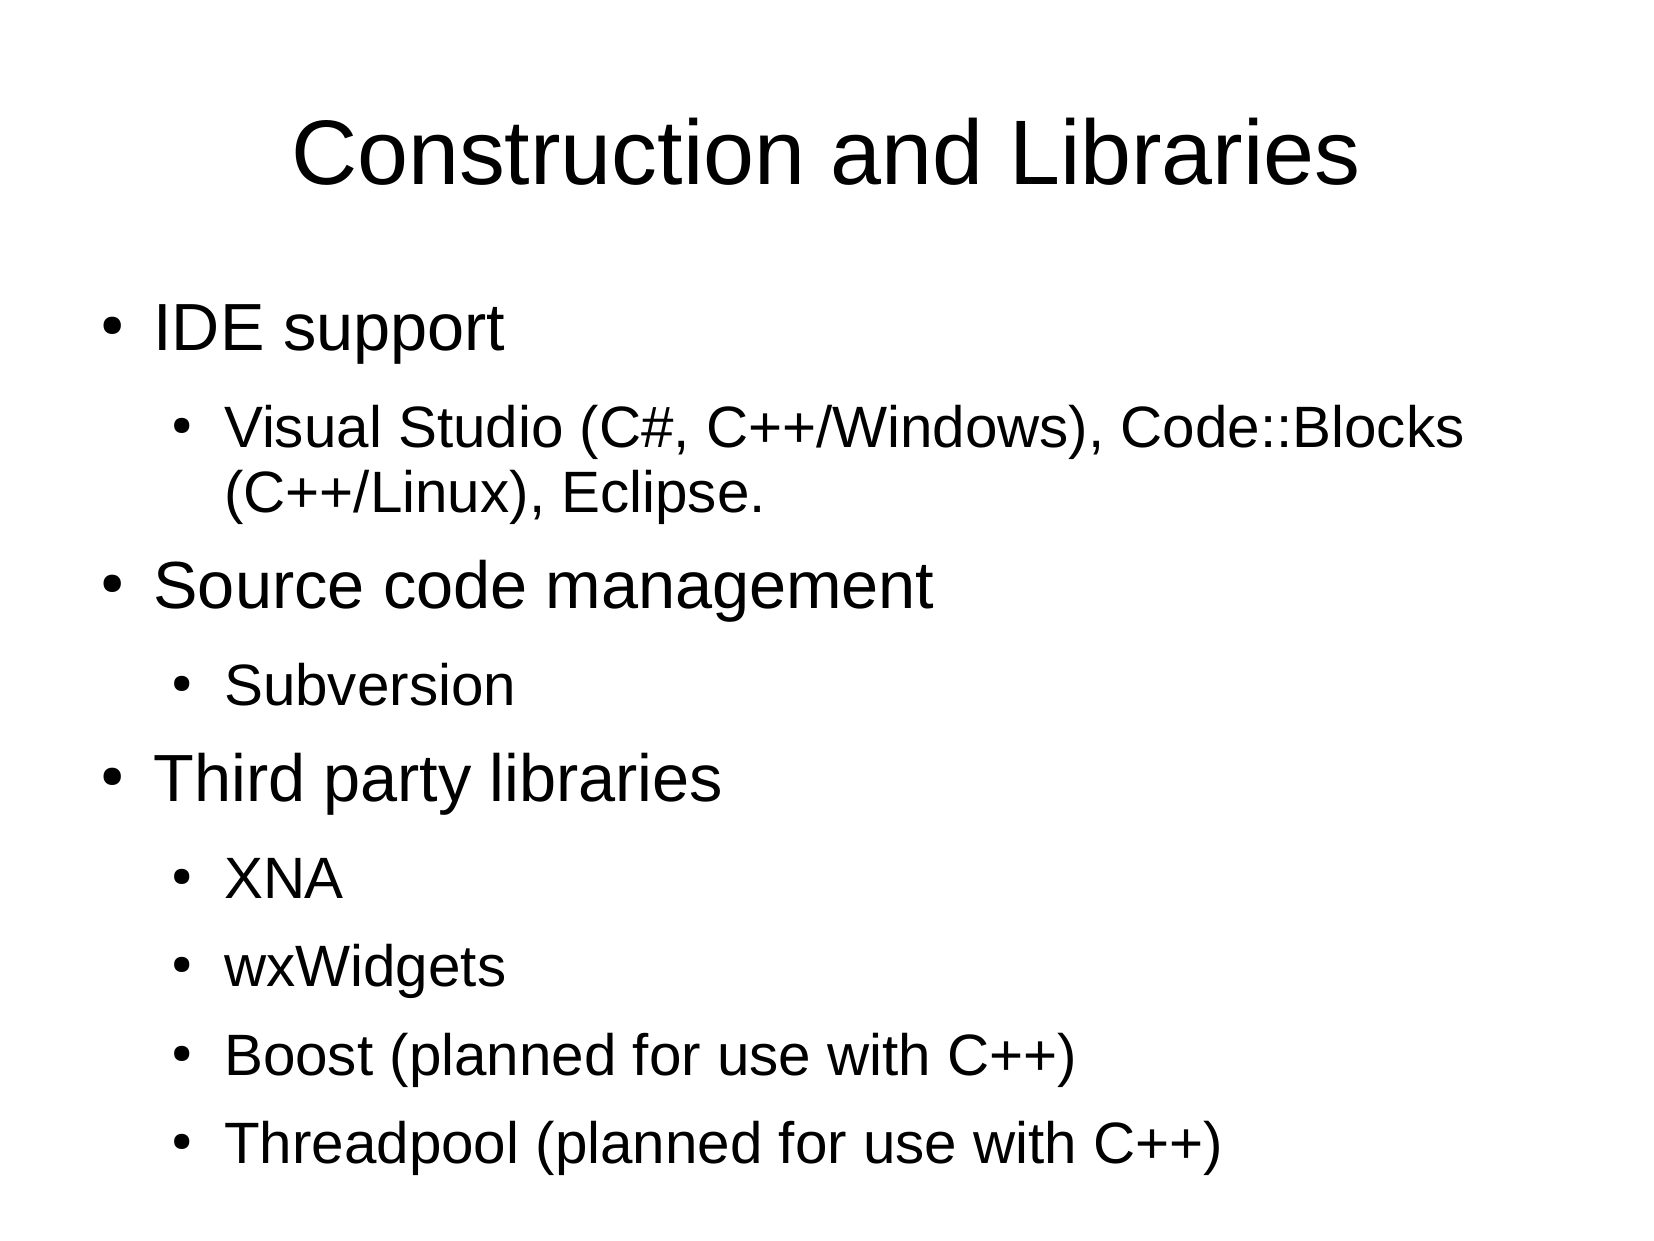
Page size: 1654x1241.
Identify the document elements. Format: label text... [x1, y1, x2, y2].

list IDE support Visual Studio (C#, C++/Windows), Code::Blocks (C++/Linux), Eclipse. Source code management Subversion Third party libraries XNA wxWidgets Boost (planned for use with C++) Threadpool (planned for use with C++) [82, 290, 1571, 1174]
title Construction and Libraries [82, 56, 1571, 250]
